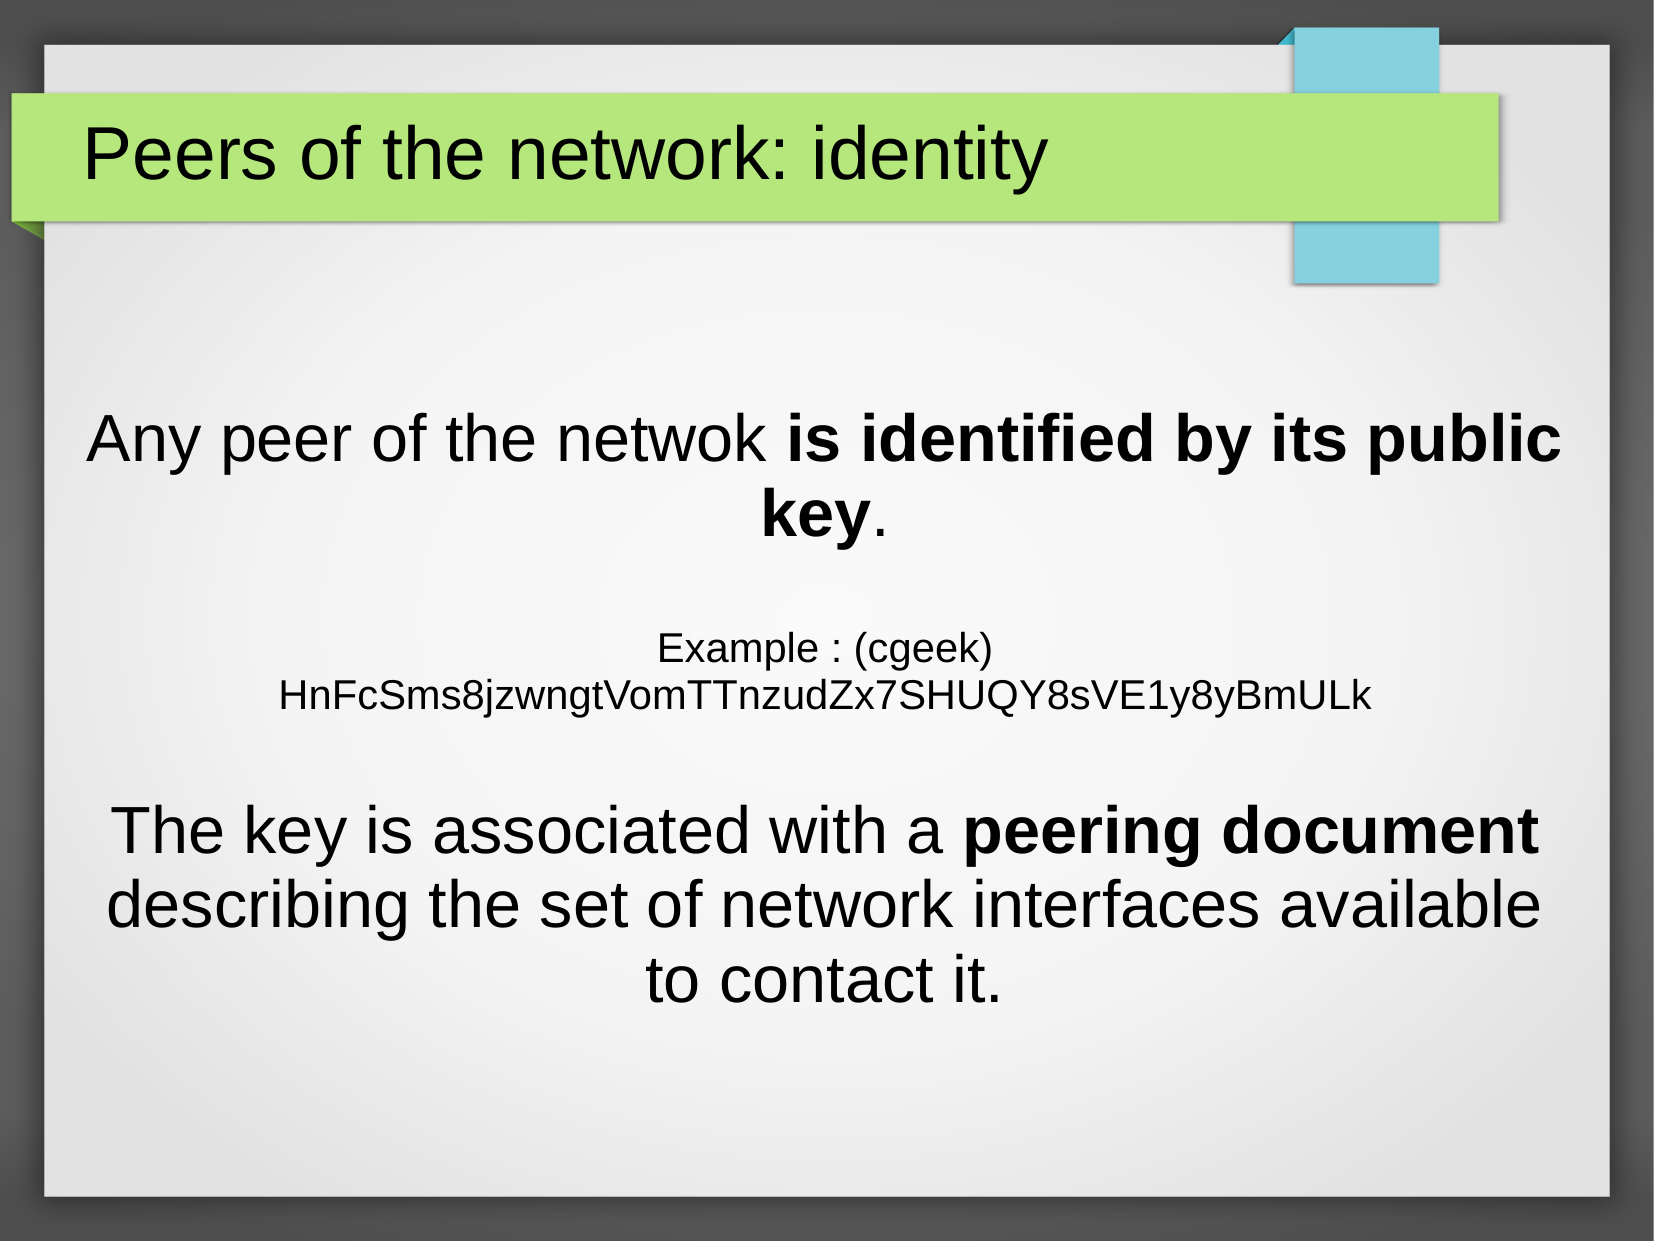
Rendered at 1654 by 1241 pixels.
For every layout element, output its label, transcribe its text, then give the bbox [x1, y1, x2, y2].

picture [0, 0, 1654, 1241]
title Peers of the network: identity [82, 94, 1501, 213]
subtitle Any peer of the netwok is identified by its public key. Example : (cgeek) HnFcSms8jzwngtVomTTnzudZx7SHUQY8sVE1y8yBmULk The key is associated with a peering document describing the set of network interfaces available to contact it. [81, 349, 1570, 1069]
